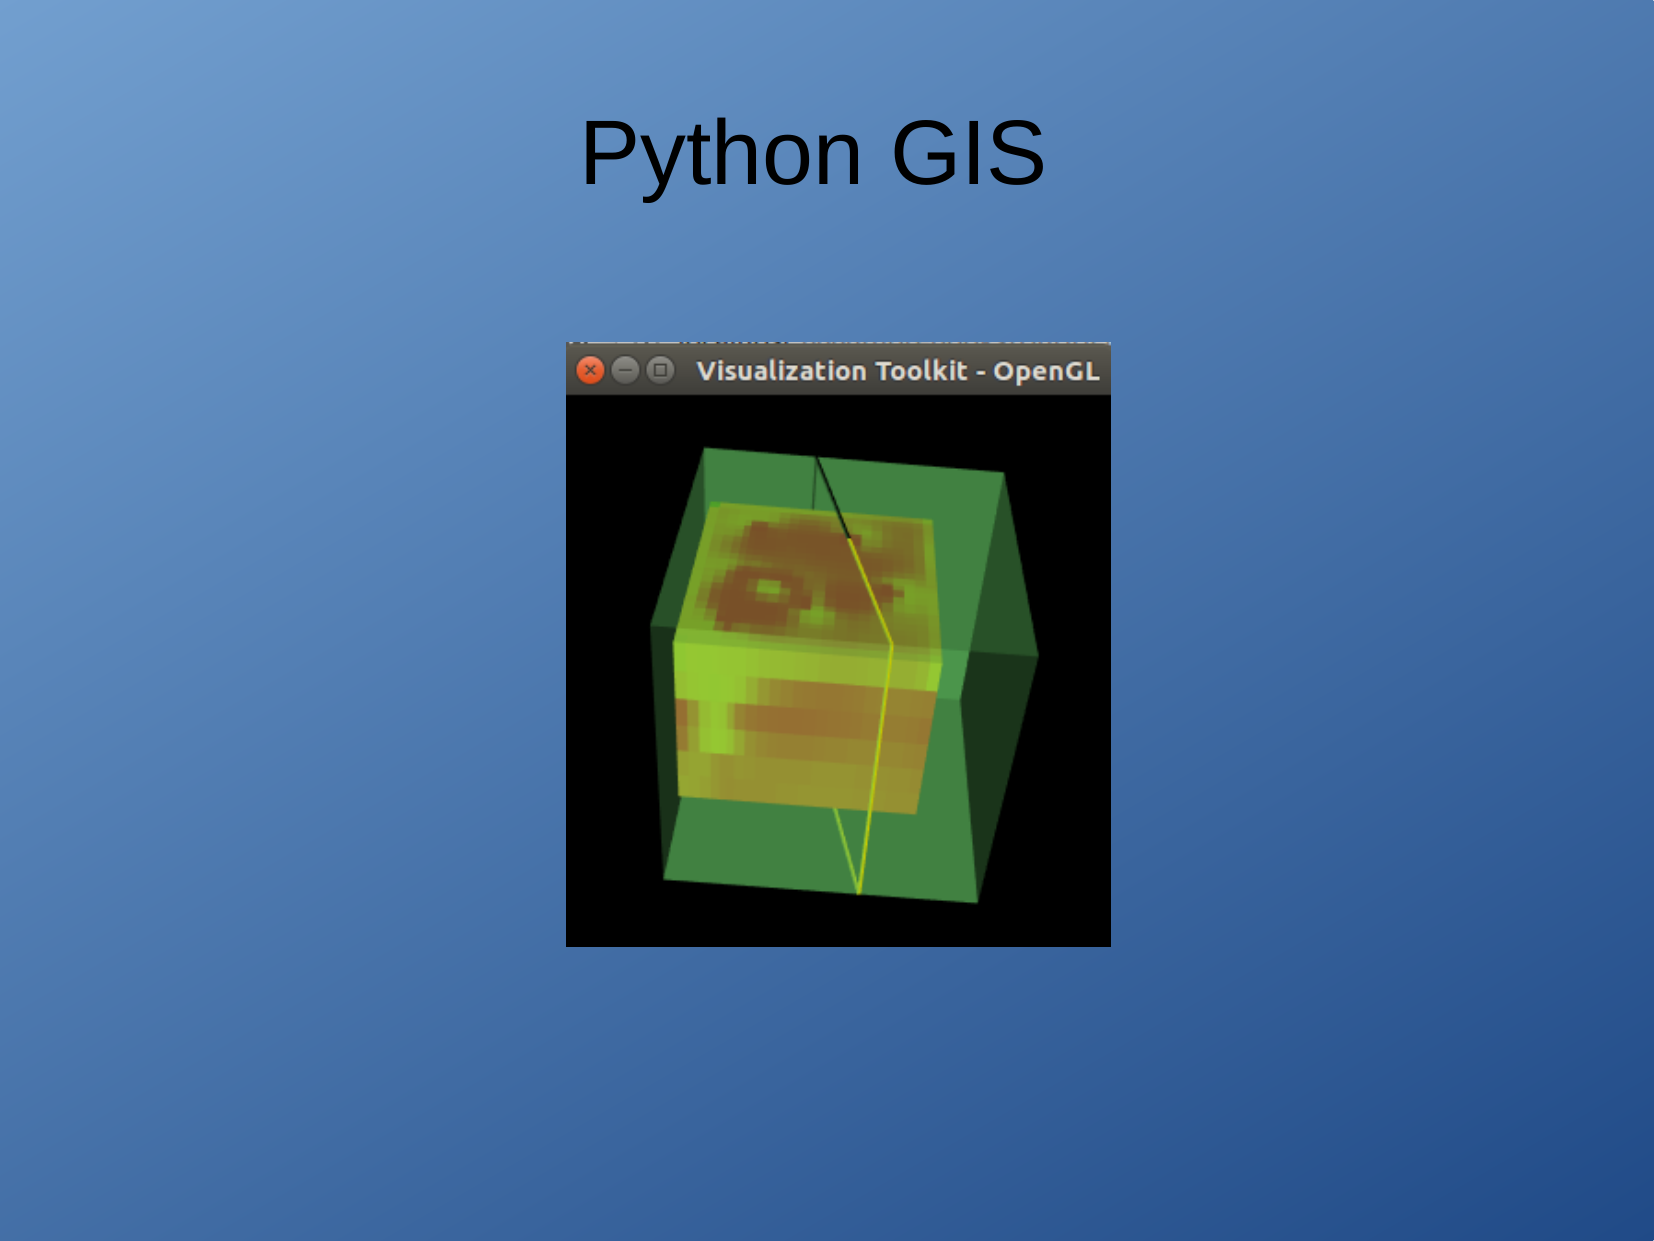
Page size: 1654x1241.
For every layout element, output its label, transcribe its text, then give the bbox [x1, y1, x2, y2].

title Python GIS [82, 49, 1571, 257]
picture [566, 342, 1111, 947]
